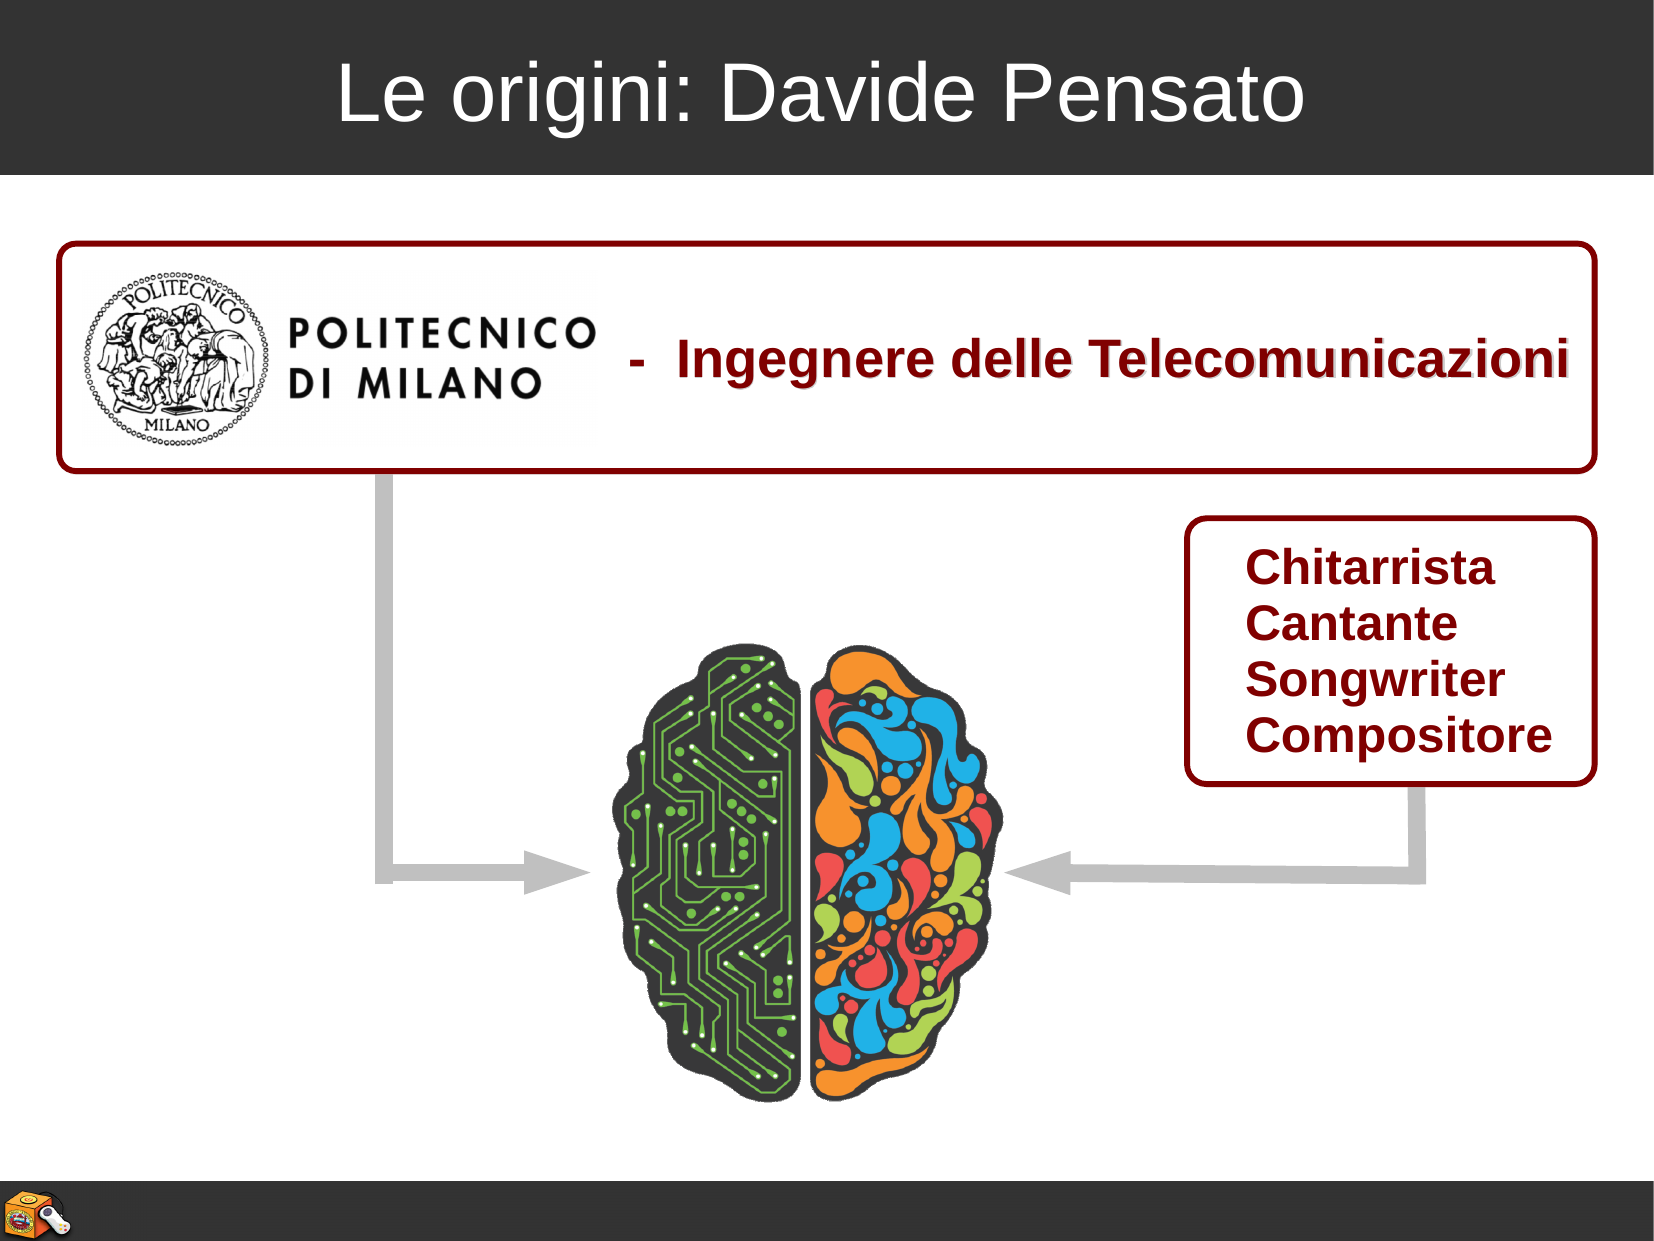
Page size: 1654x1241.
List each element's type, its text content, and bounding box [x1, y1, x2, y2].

picture [0, 0, 1654, 175]
text_box [59, 243, 1595, 472]
picture [0, 1181, 1654, 1241]
title Le origini: Davide Pensato [76, 11, 1566, 175]
picture [82, 270, 598, 447]
picture [592, 625, 1028, 1117]
text_box - Ingegnere delle Telecomunicazioni [826, 270, 1388, 448]
text_box Chitarrista Cantante Songwriter Compositore [1187, 518, 1595, 785]
